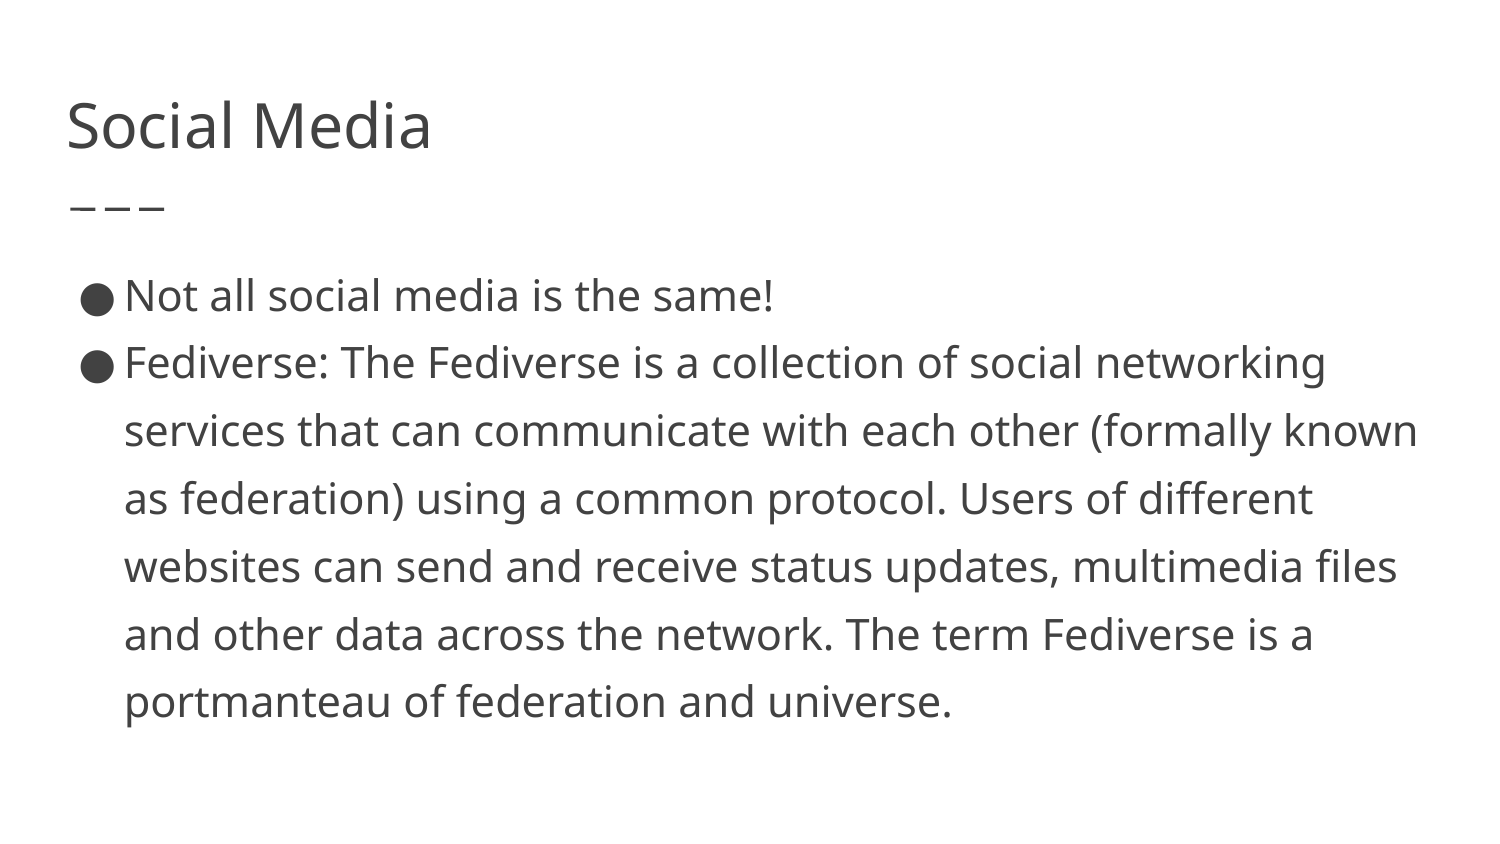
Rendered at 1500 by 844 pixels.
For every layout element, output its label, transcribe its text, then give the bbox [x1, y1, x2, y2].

title Social Media [51, 61, 1449, 182]
list Not all social media is the same! Fediverse: The Fediverse is a collection of social networking services that can communicate with each other (formally known as federation) using a common protocol. Users of different websites can send and receive status updates, multimedia files and other data across the network. The term Fediverse is a portmanteau of federation and universe. [51, 240, 1449, 750]
